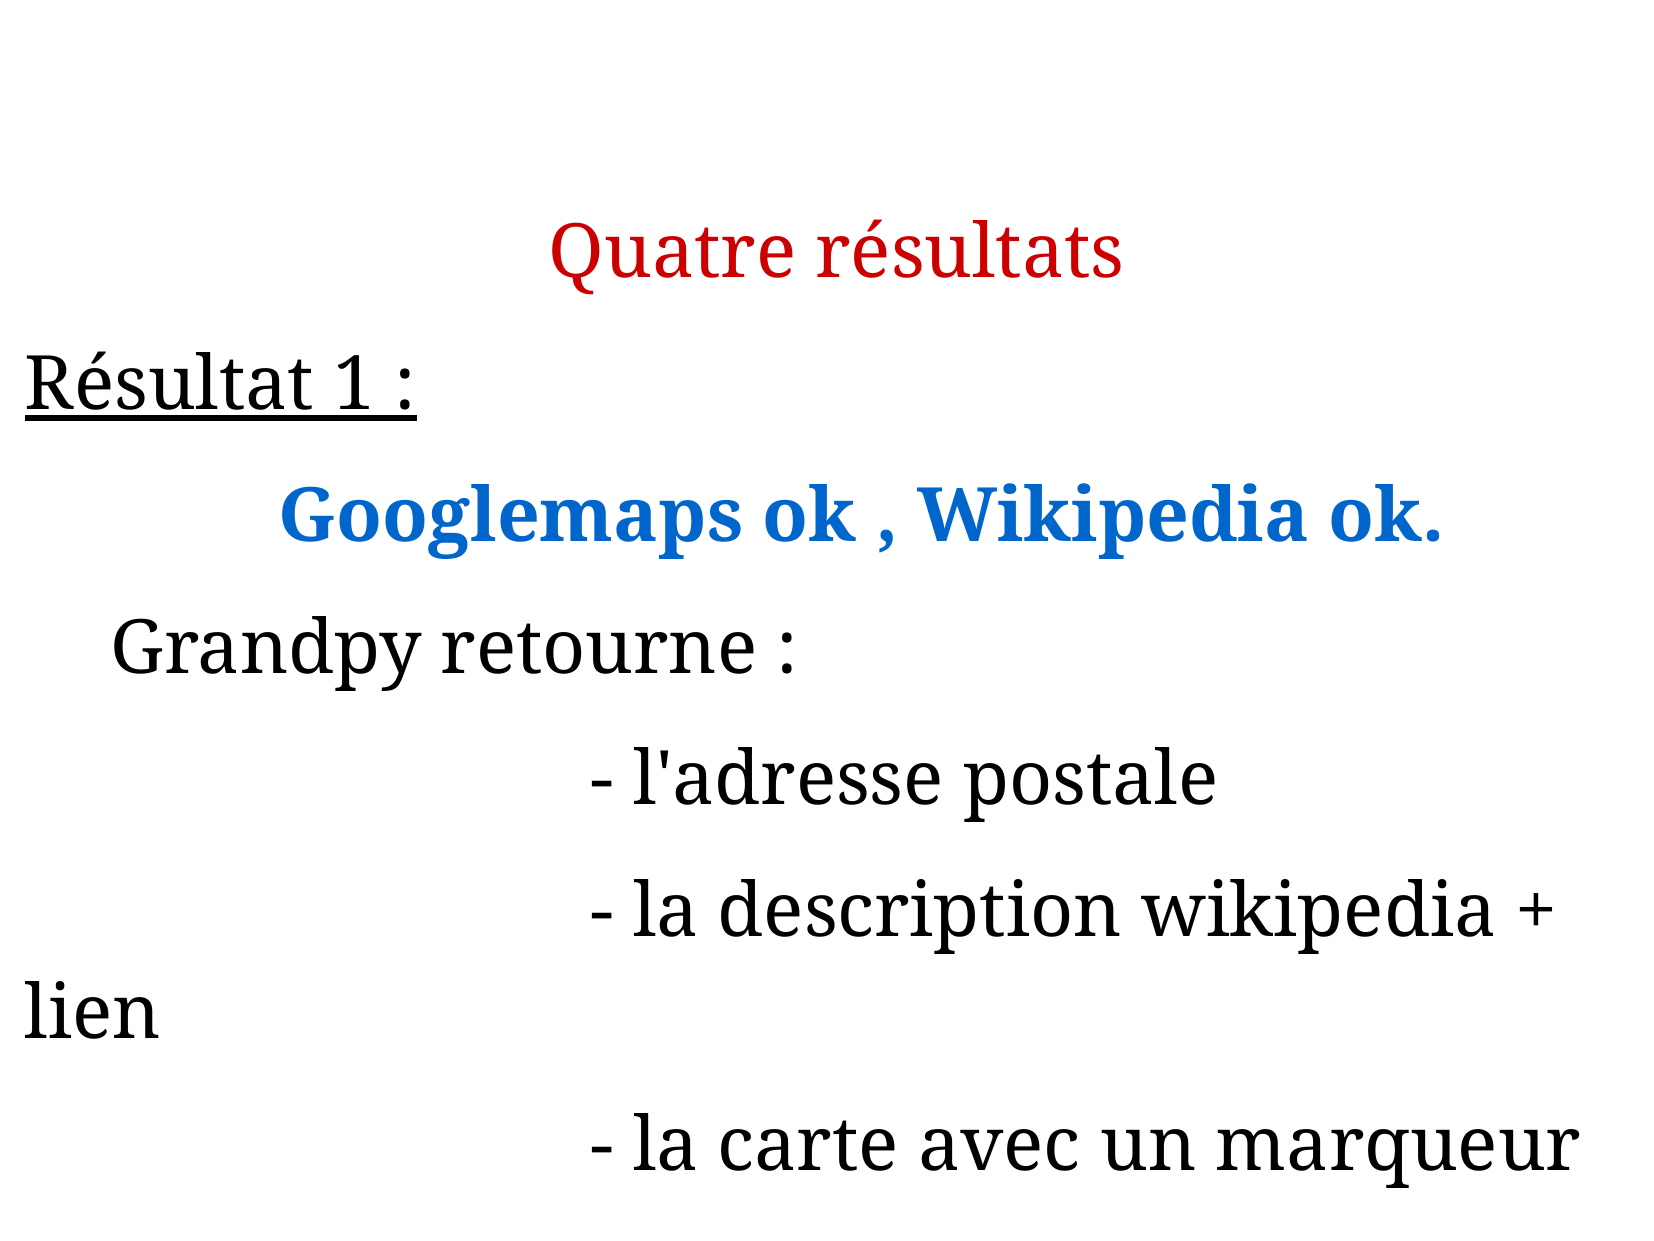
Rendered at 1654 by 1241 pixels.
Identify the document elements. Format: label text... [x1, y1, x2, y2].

list Quatre résultats Résultat 1 : Googlemaps ok , Wikipedia ok. Grandpy retourne : - l'adresse postale - la description wikipedia + lien - la carte avec un marqueur [24, 197, 1611, 1241]
